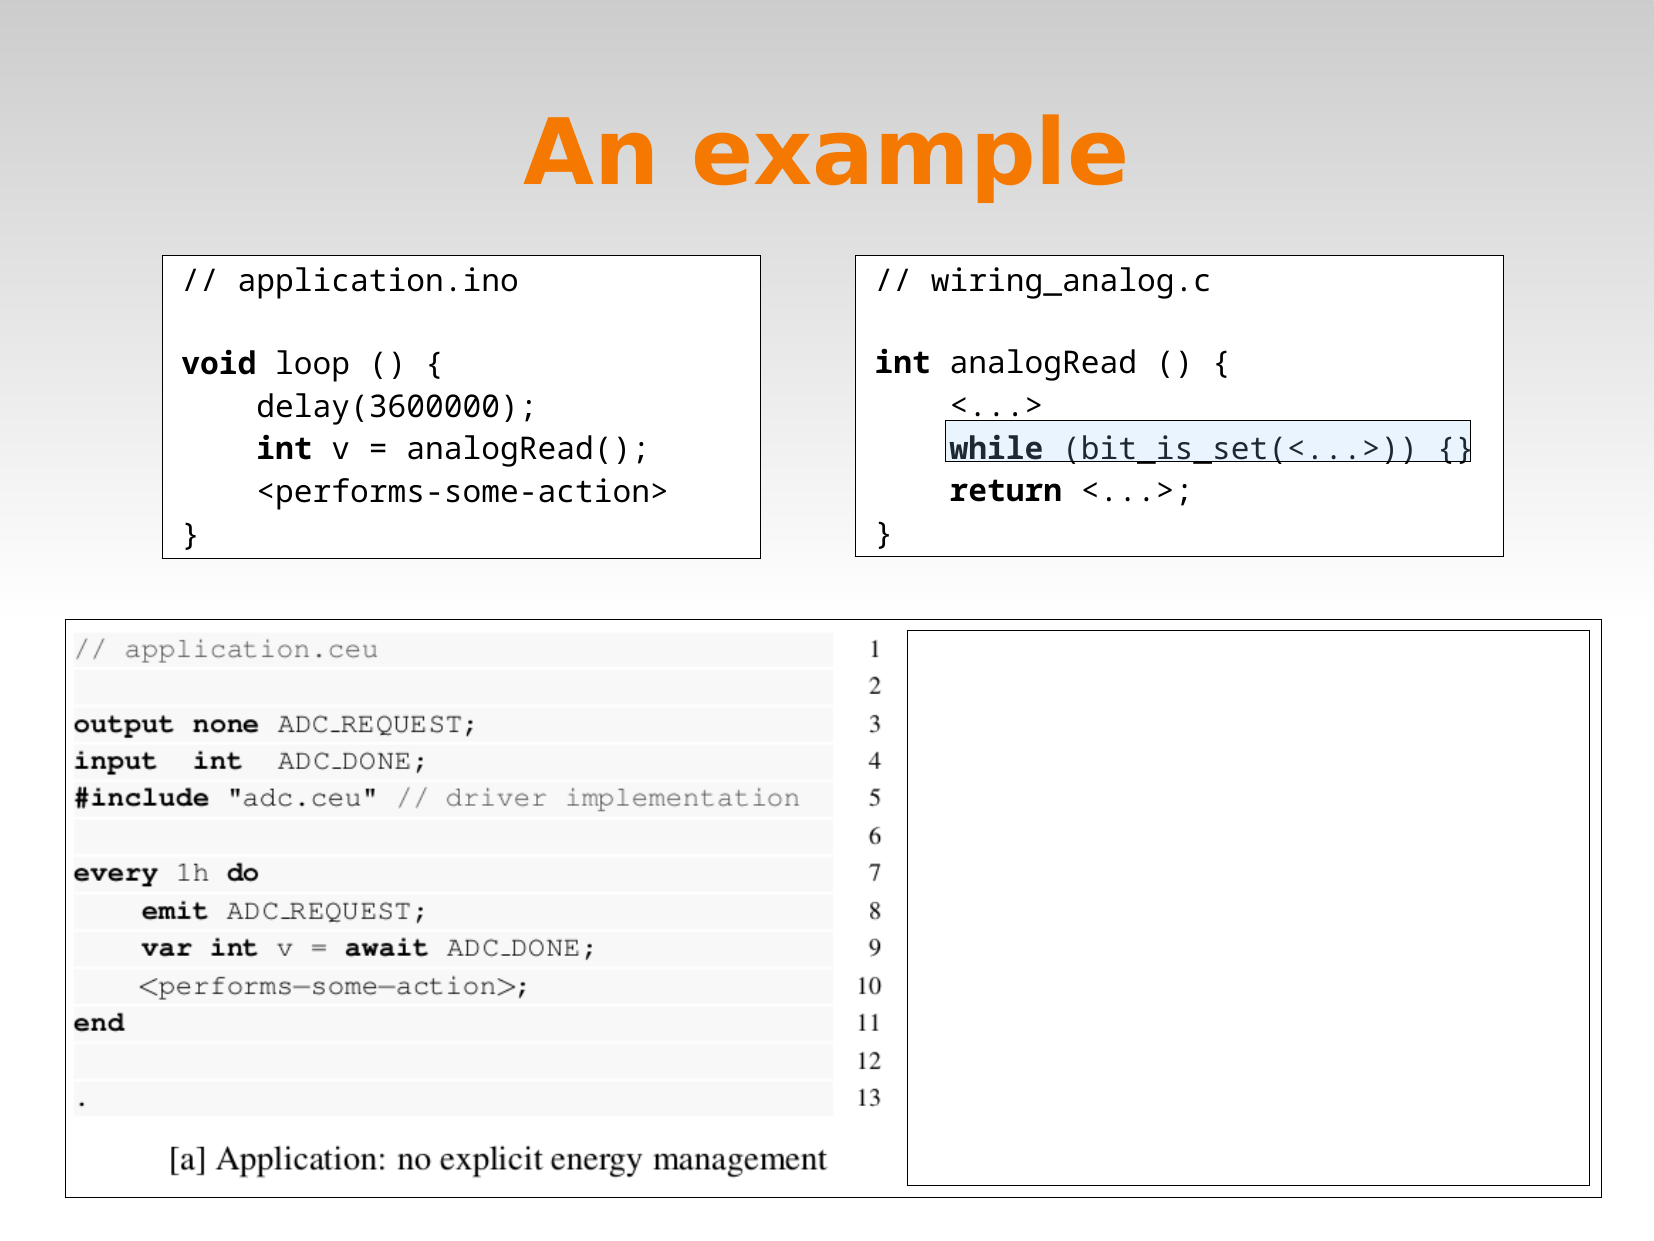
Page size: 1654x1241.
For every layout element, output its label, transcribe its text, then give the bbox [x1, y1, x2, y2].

text_box [945, 420, 1471, 462]
picture [65, 619, 1602, 1198]
text_box [907, 630, 1590, 1186]
text_box // wiring_analog.c int analogRead () { <...> while (bit_is_set(<...>)) {} return <...>; } [855, 255, 1504, 557]
text_box // application.ino void loop () { delay(3600000); int v = analogRead(); <performs-some-action> } [162, 255, 761, 559]
title An example [82, 49, 1571, 257]
